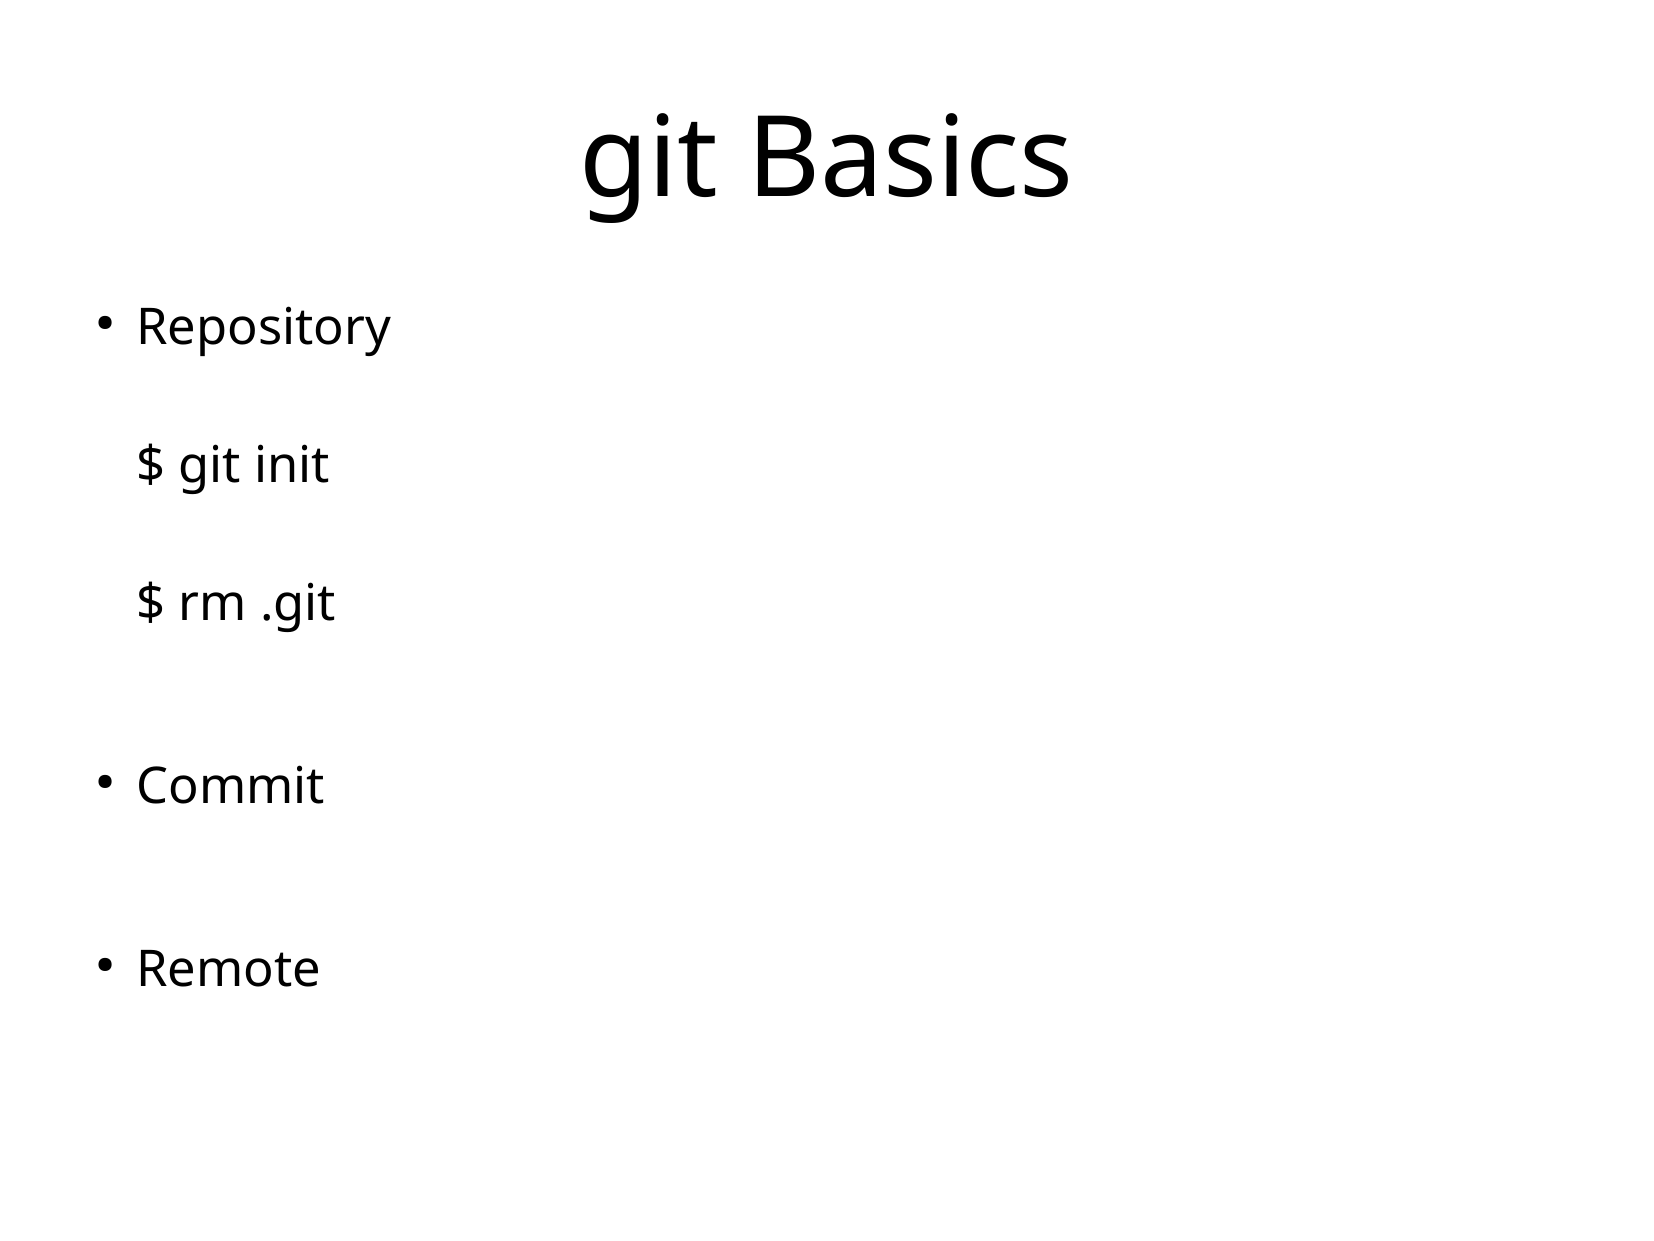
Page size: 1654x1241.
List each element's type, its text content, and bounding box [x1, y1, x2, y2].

title git Basics [82, 49, 1571, 257]
list Repository $ git init $ rm .git Commit Remote [82, 290, 1571, 1010]
